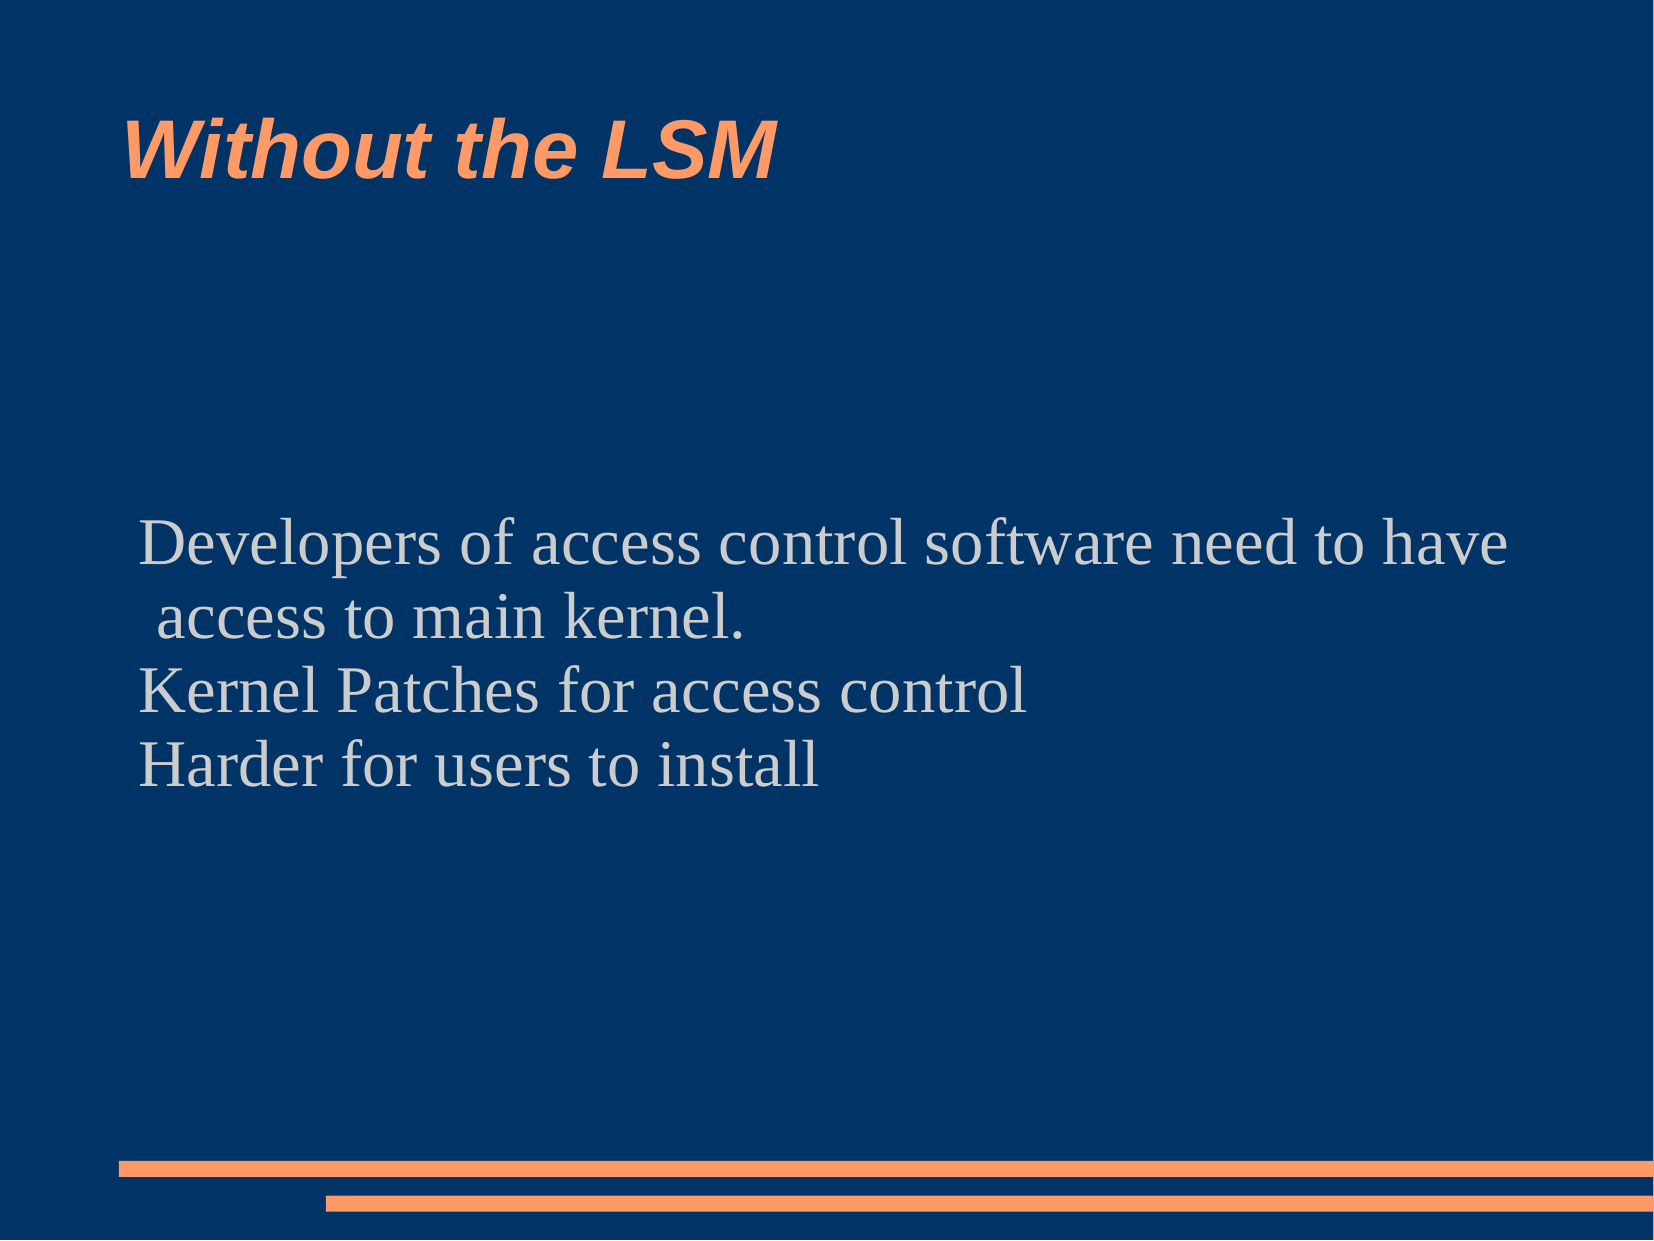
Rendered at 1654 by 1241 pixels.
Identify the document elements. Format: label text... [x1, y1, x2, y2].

subtitle Developers of access control software need to have access to main kernel. Kernel Patches for access control Harder for users to install [121, 322, 1561, 1133]
title Without the LSM [121, 46, 1534, 254]
